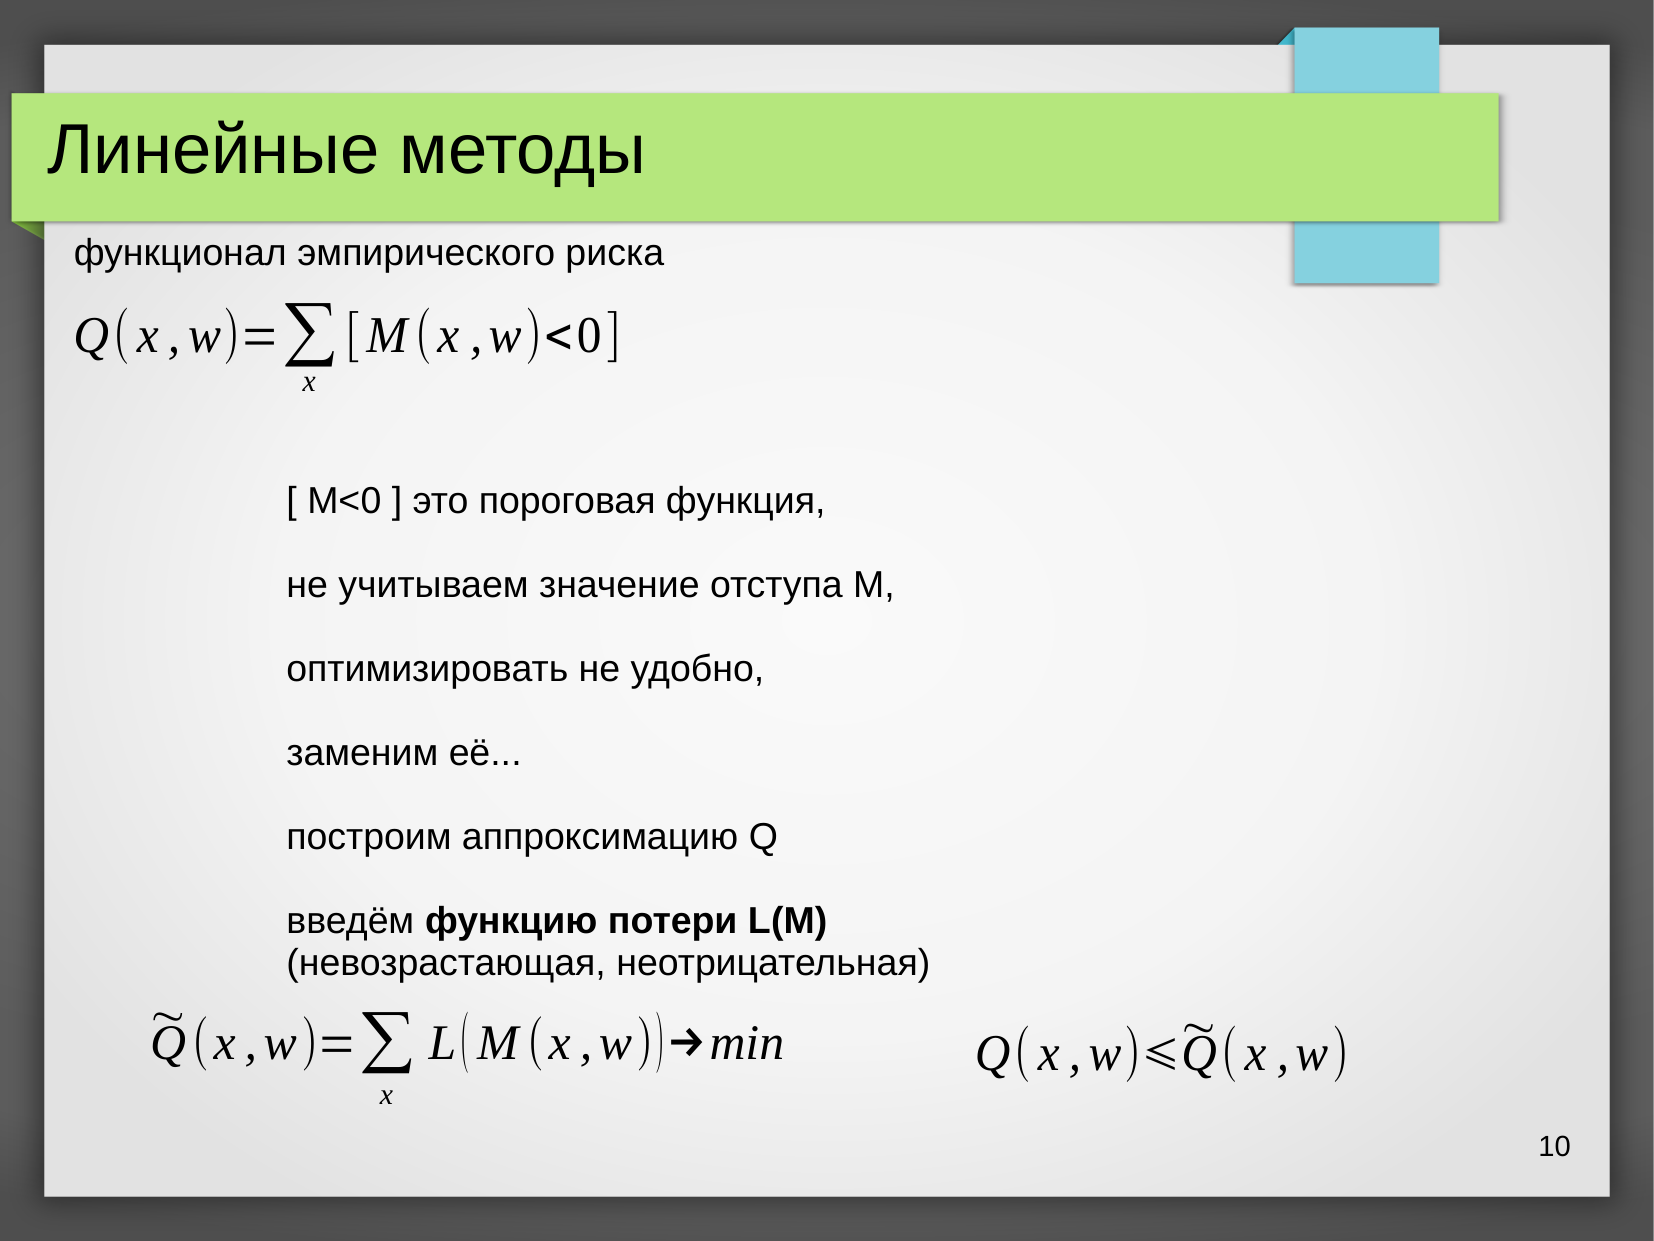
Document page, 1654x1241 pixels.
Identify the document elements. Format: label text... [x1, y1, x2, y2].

title Линейные методы [47, 109, 1501, 189]
picture [0, 0, 1654, 1241]
chart [968, 1021, 1355, 1087]
text_box функционал эмпирического риска [59, 224, 697, 284]
text_box [ M<0 ] это пороговая функция, не учитываем значение отступа M, оптимизировать не удобно, заменим её... построим аппроксимацию Q введём функцию потери L(M) (невозрастающая, неотрицательная) [271, 472, 1312, 938]
chart [143, 1008, 792, 1111]
chart [67, 299, 626, 402]
